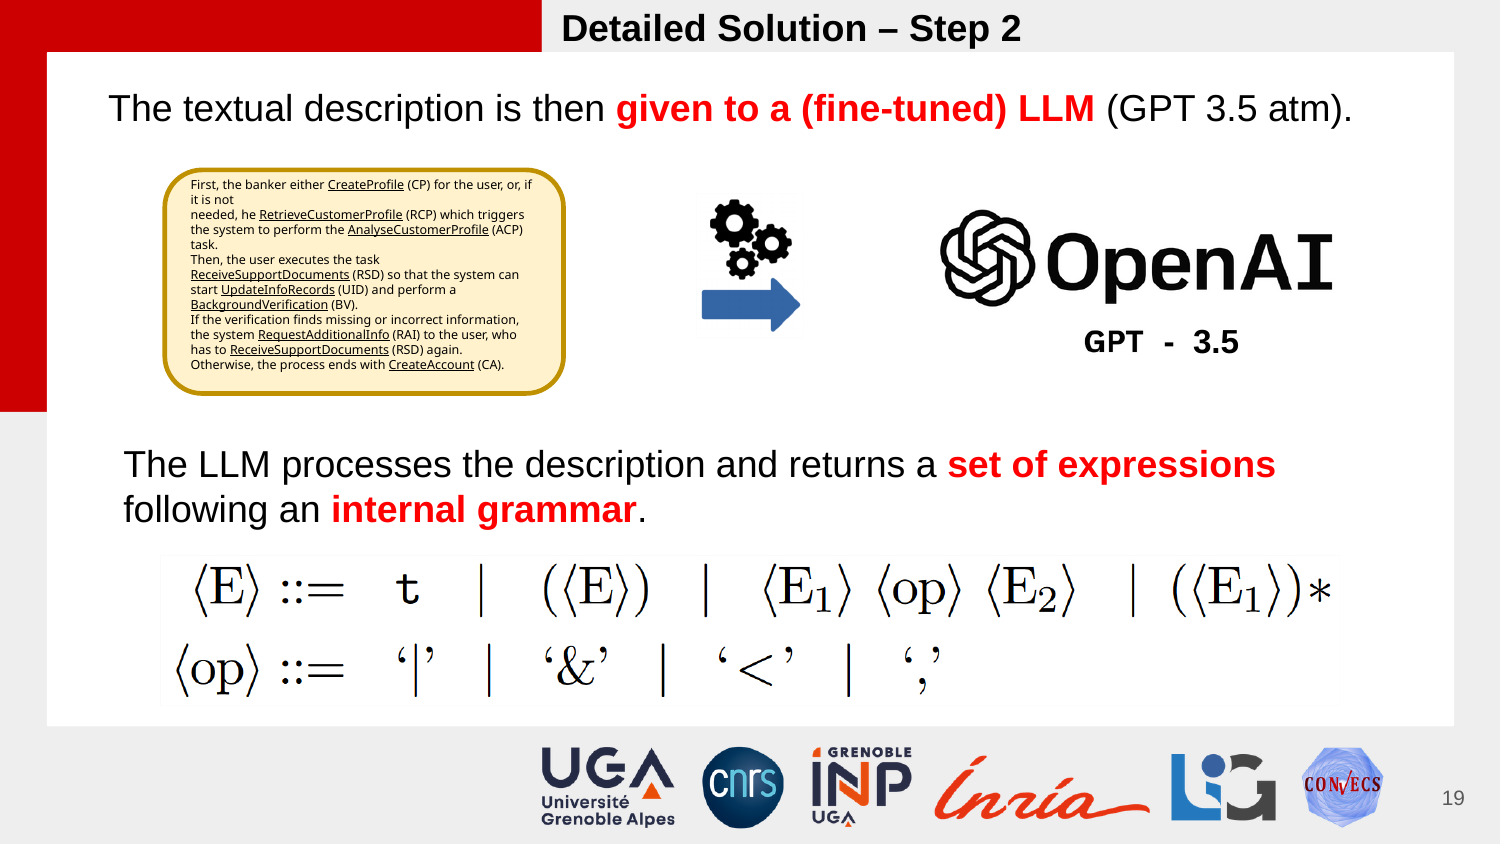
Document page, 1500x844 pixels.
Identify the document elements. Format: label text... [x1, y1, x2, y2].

slide_number <numéro> [1389, 764, 1480, 830]
text_box First, the banker either CreateProfile (CP) for the user, or, if it is not needed, he RetrieveCustomerProfile (RCP) which triggers the system to perform the AnalyseCustomerProfile (ACP) task. Then, the user executes the task ReceiveSupportDocuments (RSD) so that the system can start UpdateInfoRecords (UID) and perform a BackgroundVerification (BV). If the verification finds missing or incorrect information, the system RequestAdditionalInfo (RAI) to the user, who has to ReceiveSupportDocuments (RSD) again. Otherwise, the process ends with CreateAccount (CA). [164, 169, 564, 394]
text_box - 3.5 [1148, 304, 1362, 370]
picture [0, 0, 1500, 844]
text_box The textual description is then given to a (fine-tuned) LLM (GPT 3.5 atm). [93, 80, 1377, 136]
text_box Detailed Solution – Step 2 [546, 0, 1441, 55]
text_box The LLM processes the description and returns a set of expressions following an internal grammar. [108, 436, 1392, 546]
